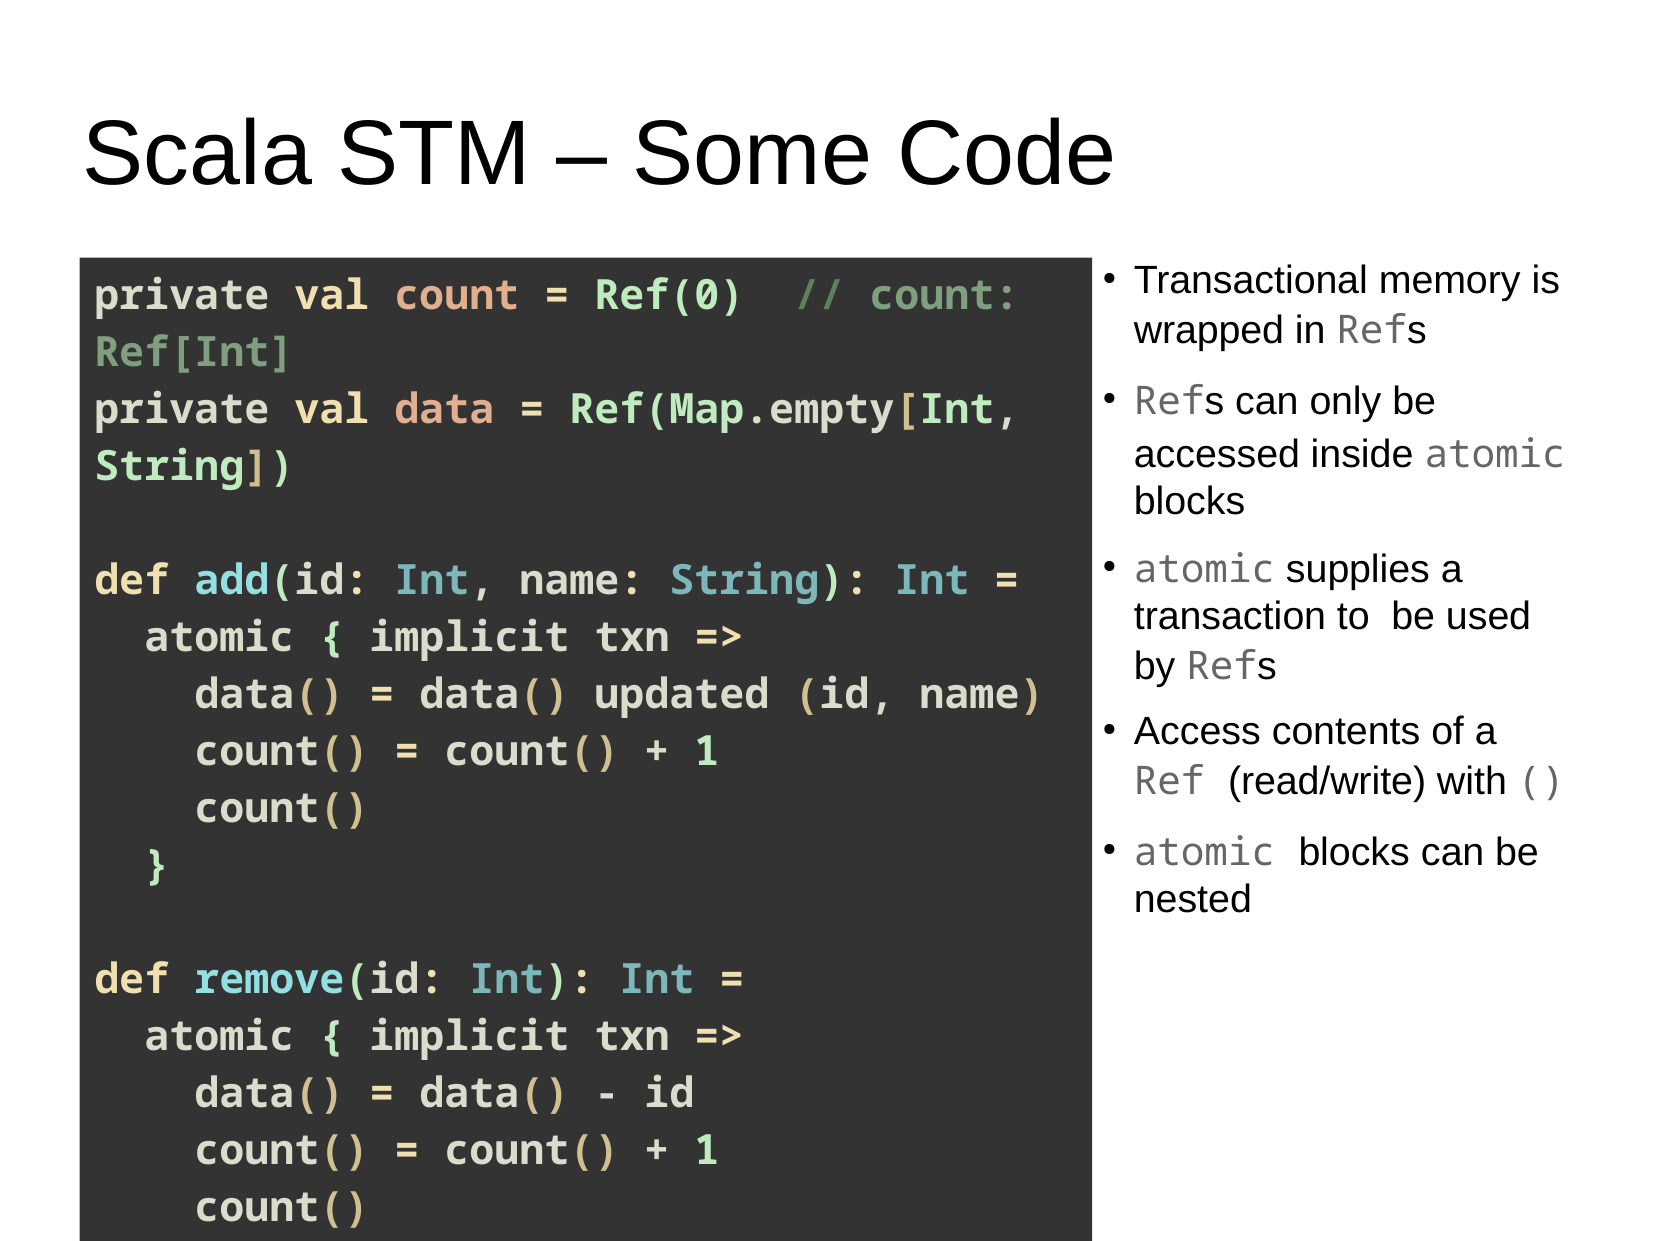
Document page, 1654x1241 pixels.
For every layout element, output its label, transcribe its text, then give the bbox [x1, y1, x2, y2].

text_box private val count = Ref(0) // count: Ref[Int] private val data = Ref(Map.empty[Int, String]) def add(id: Int, name: String): Int = atomic { implicit txn => data() = data() updated (id, name) count() = count() + 1 count() } def remove(id: Int): Int = atomic { implicit txn => data() = data() - id count() = count() + 1 count() } [79, 257, 1093, 945]
title Scala STM – Some Code [82, 49, 1571, 257]
list Transactional memory is wrapped in Refs Refs can only be accessed inside atomic blocks atomic supplies a transaction to be used by Refs Access contents of a Ref (read/write) with () atomic blocks can be nested [1093, 257, 1571, 977]
